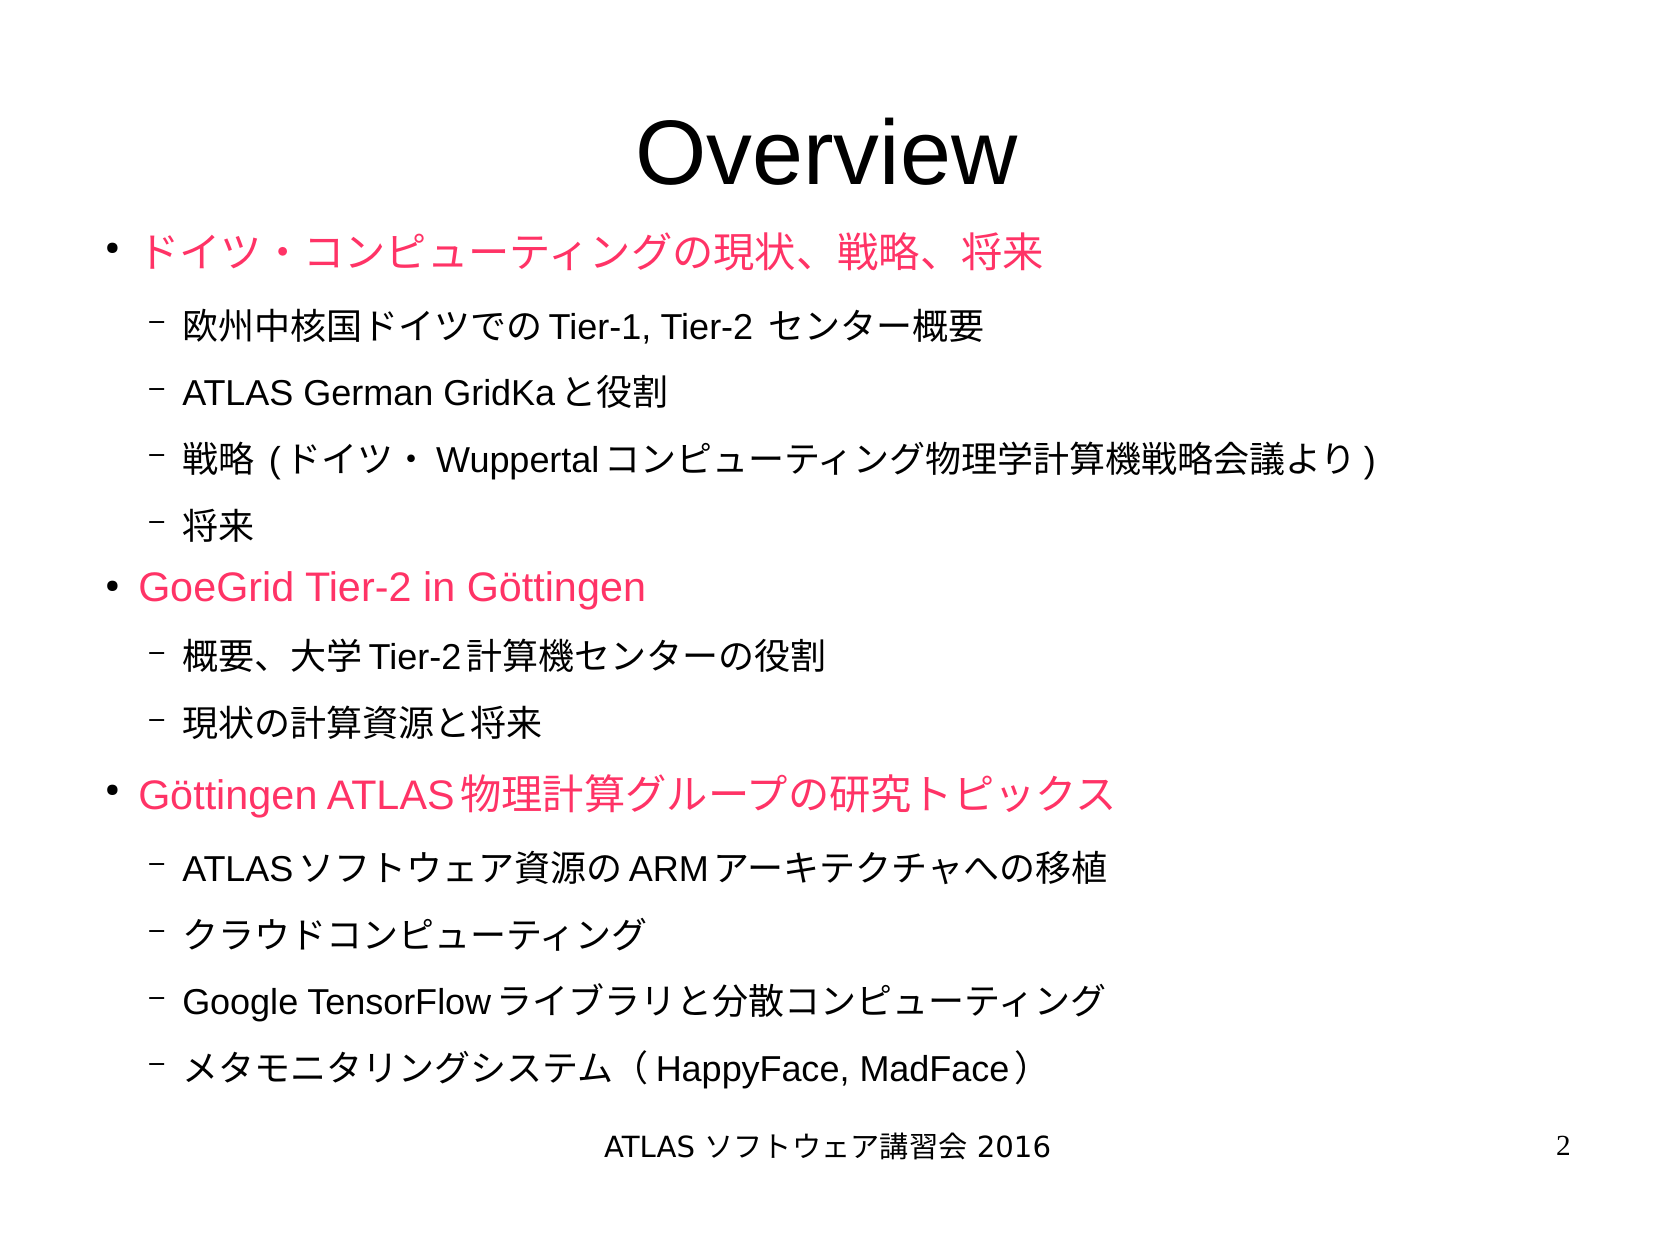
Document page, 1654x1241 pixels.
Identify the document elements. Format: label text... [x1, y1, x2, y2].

title Overview [82, 49, 1571, 257]
list ドイツ・コンピューティングの現状、戦略、将来 欧州中核国ドイツでのTier-1, Tier-2 センター概要 ATLAS German GridKaと役割 戦略 (ドイツ・Wuppertalコンピューティング物理学計算機戦略会議より) 将来 GoeGrid Tier-2 in Göttingen 概要、大学Tier-2計算機センターの役割 現状の計算資源と将来 Göttingen ATLAS物理計算グループの研究トピックス ATLASソフトウェア資源のARMアーキテクチャへの移植 クラウドコンピューティング Google TensorFlowライブラリと分散コンピューティング メタモニタリングシステム（HappyFace, MadFace） [94, 219, 1583, 1100]
